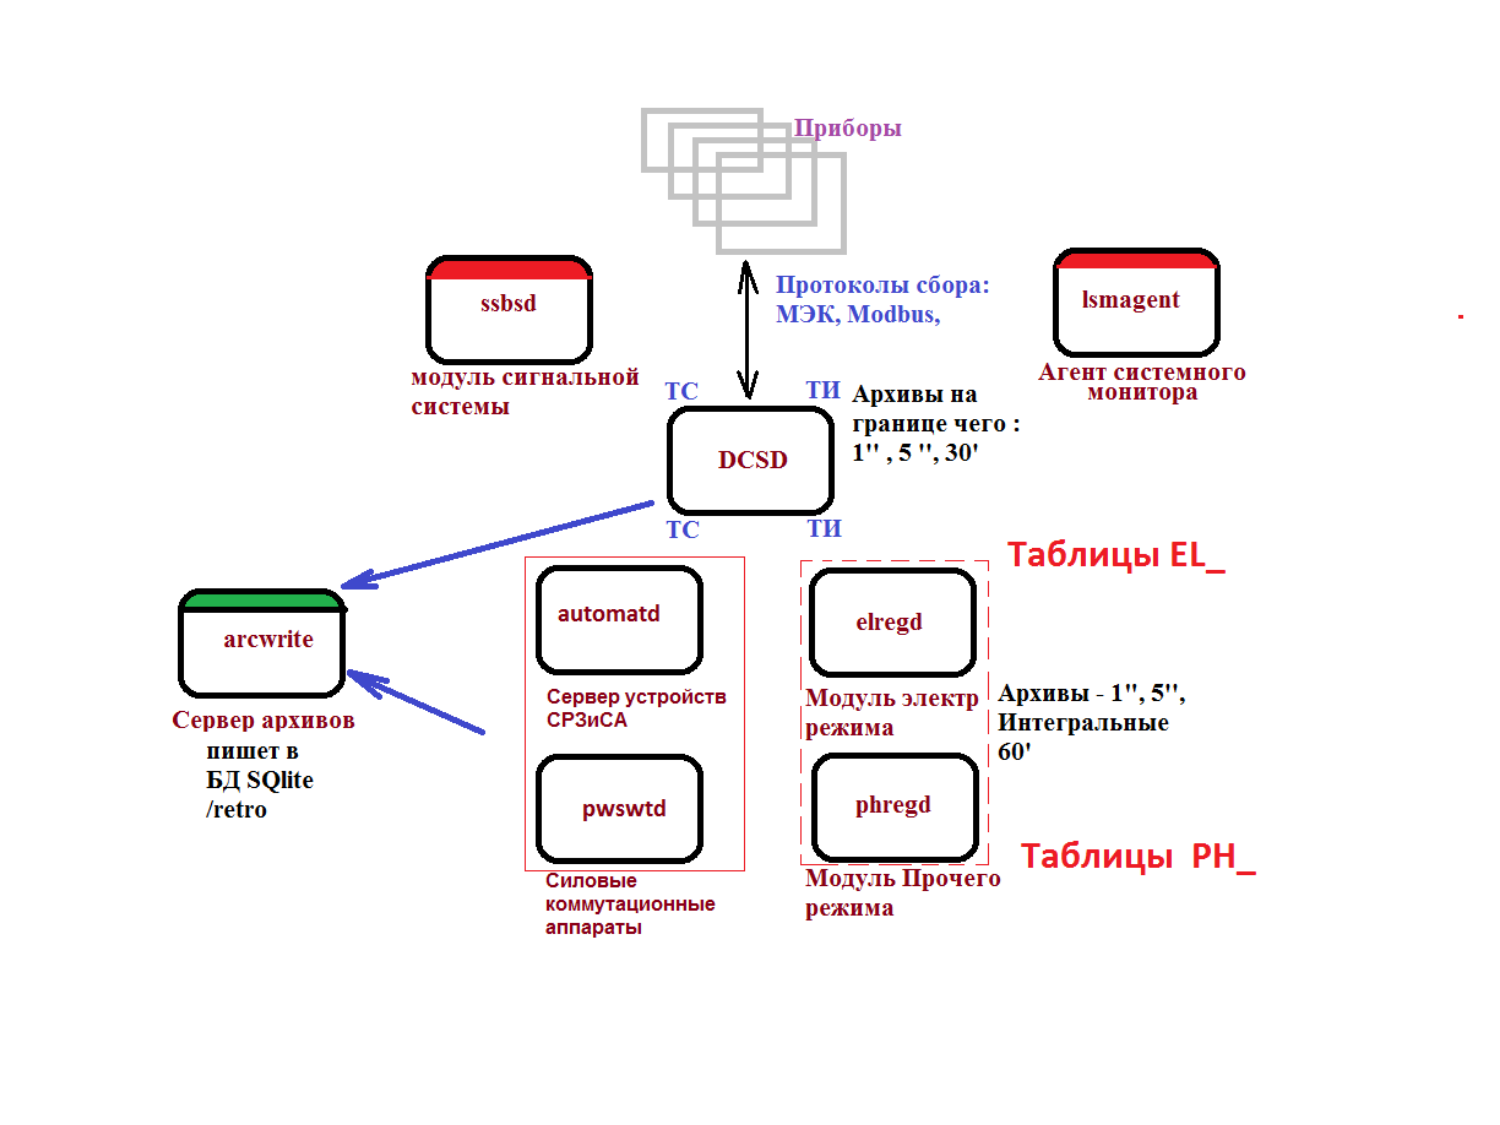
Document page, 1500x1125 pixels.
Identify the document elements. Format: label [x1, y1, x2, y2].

picture [135, 54, 1483, 1026]
